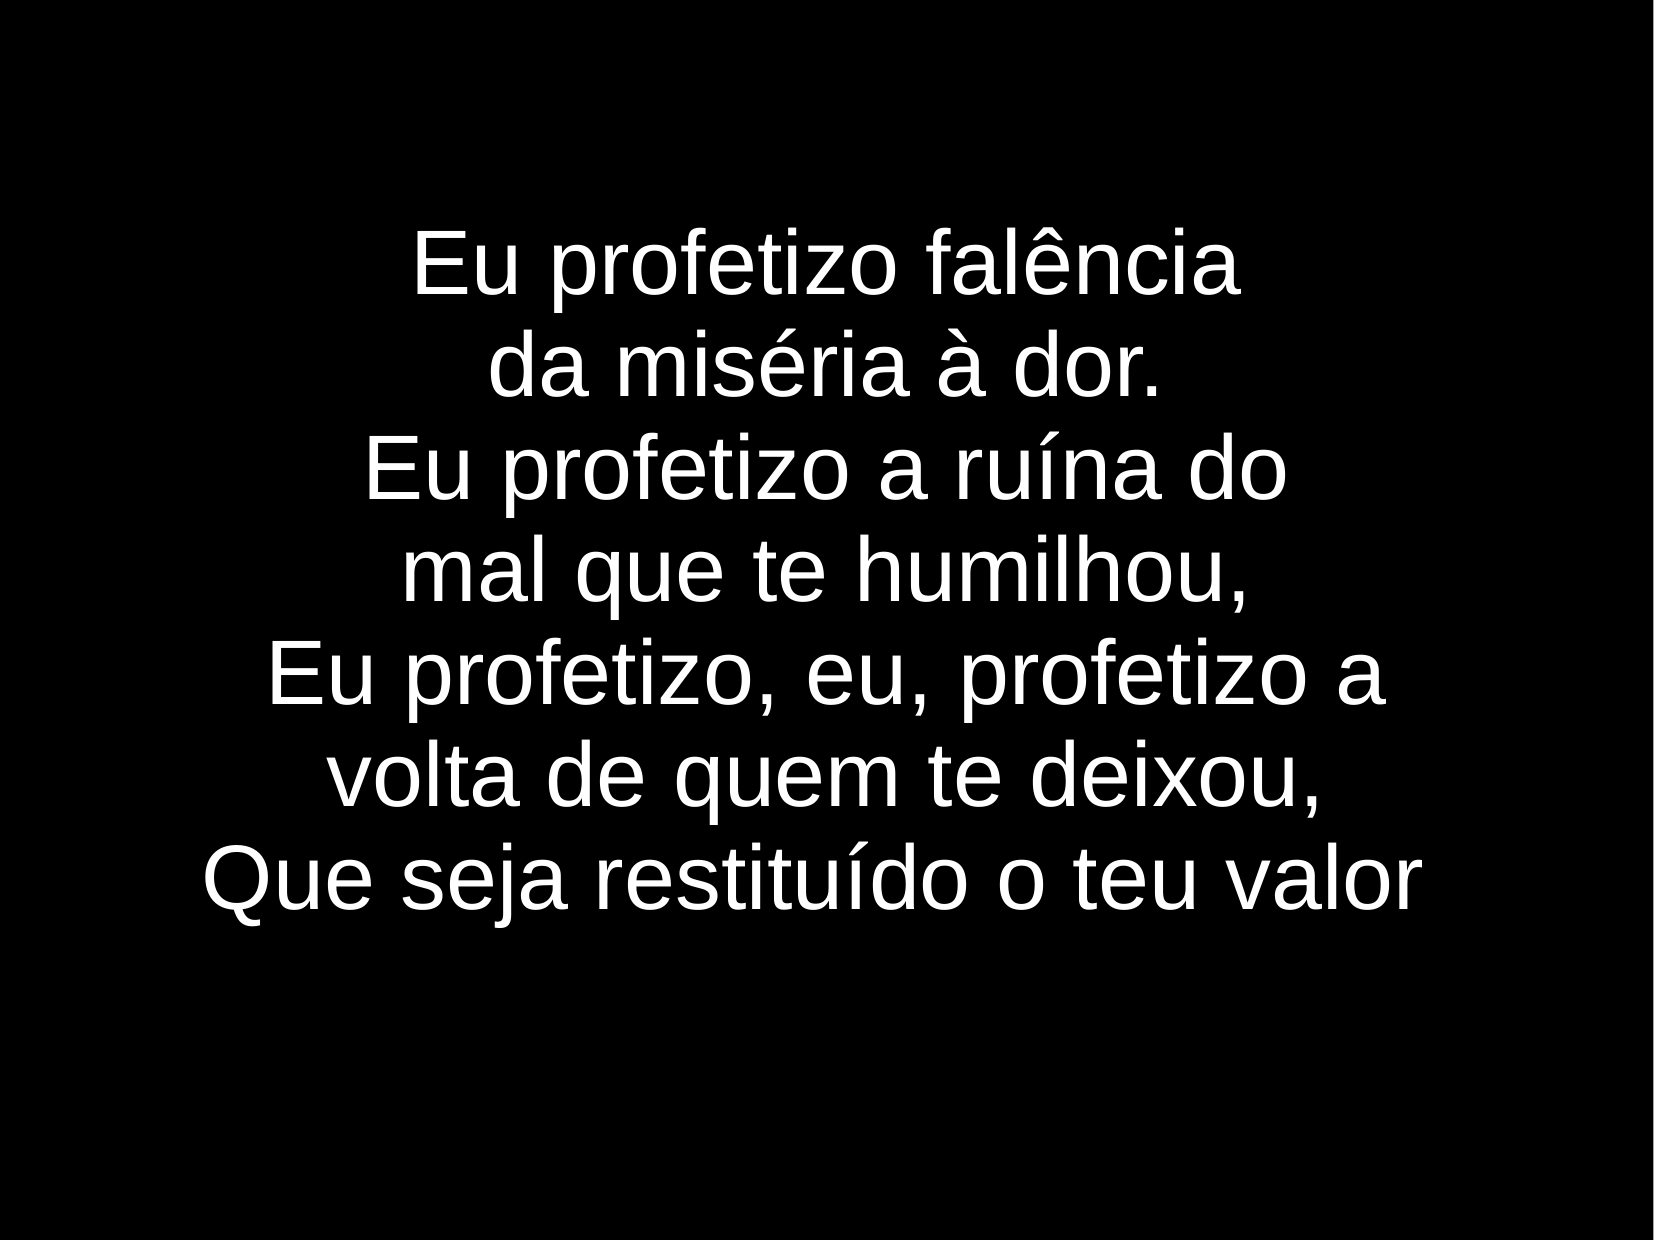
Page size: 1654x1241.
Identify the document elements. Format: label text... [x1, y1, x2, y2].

subtitle Eu profetizo falência da miséria à dor. Eu profetizo a ruína do mal que te humilhou, Eu profetizo, eu, profetizo a volta de quem te deixou, Que seja restituído o teu valor [82, 49, 1571, 1193]
